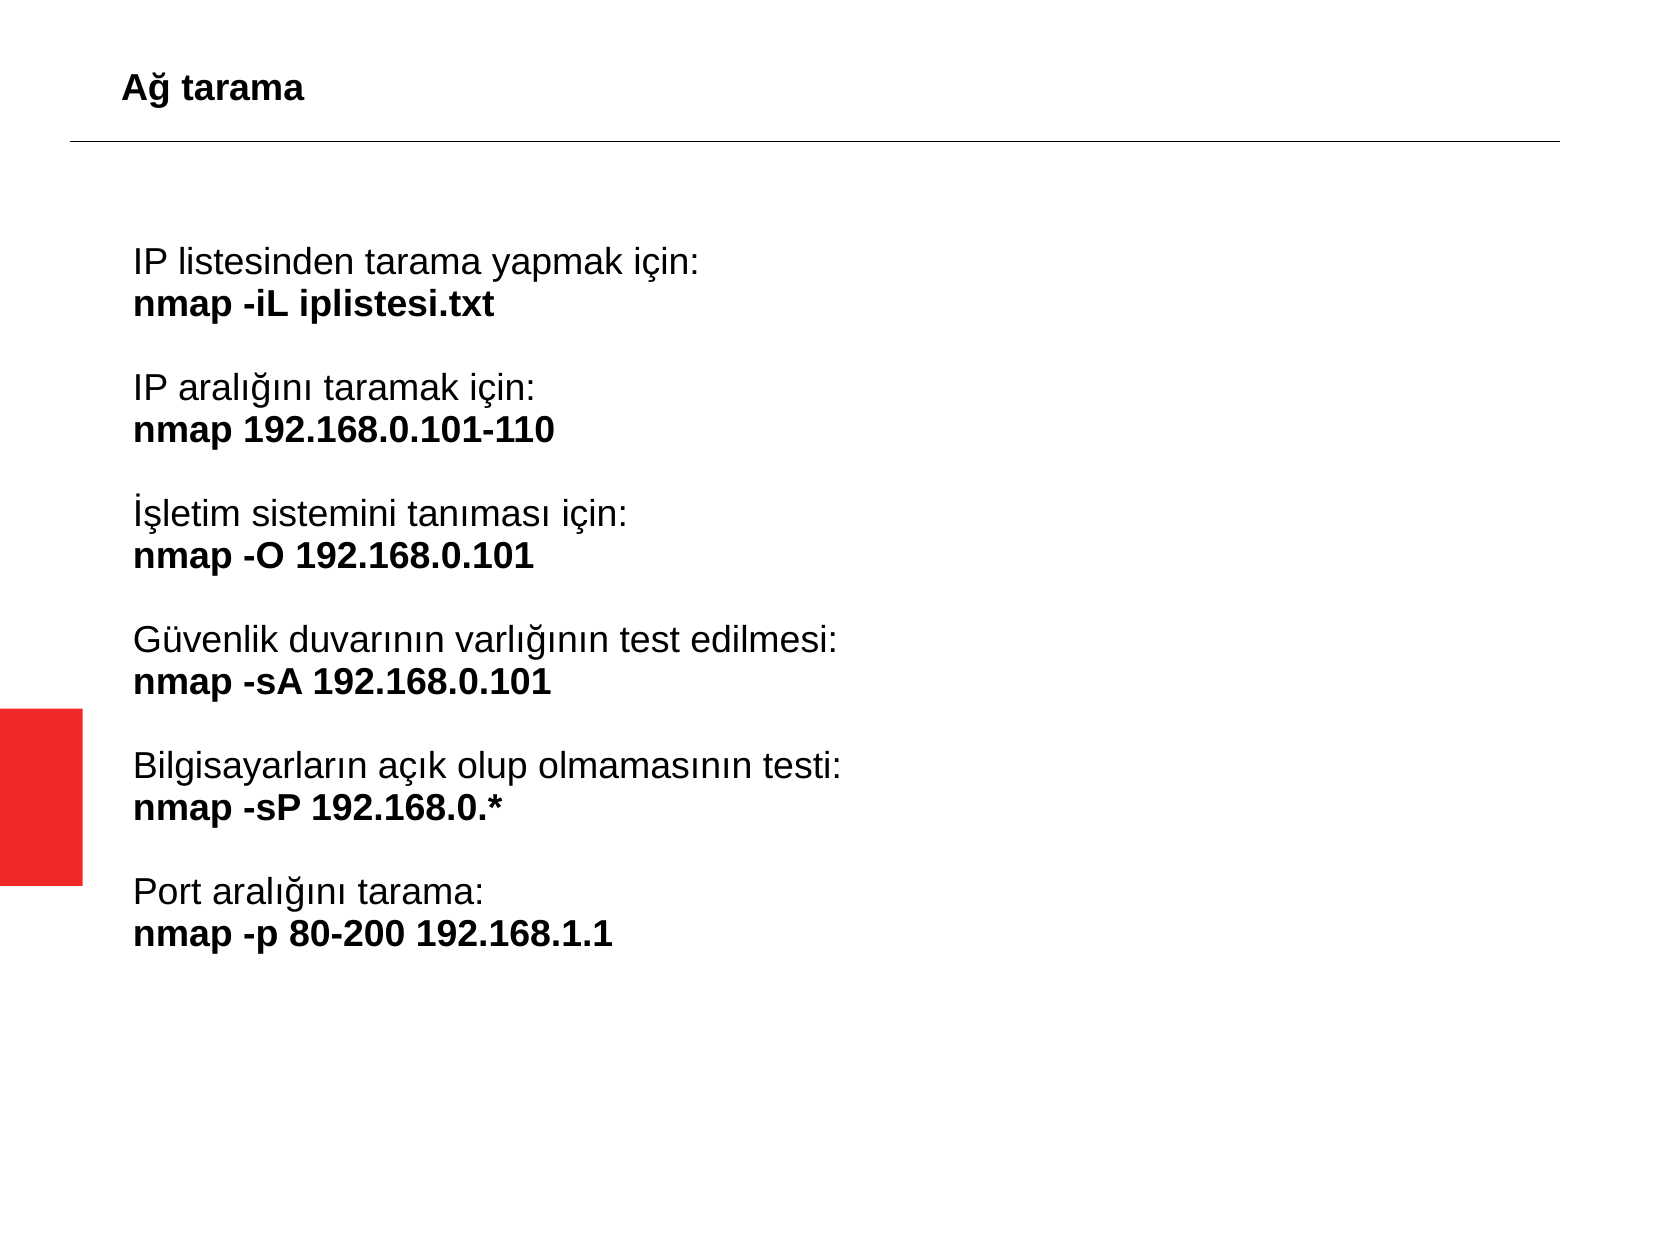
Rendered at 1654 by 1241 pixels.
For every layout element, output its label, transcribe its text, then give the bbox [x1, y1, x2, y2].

text_box Ağ tarama [106, 59, 1536, 117]
text_box IP listesinden tarama yapmak için: nmap -iL iplistesi.txt IP aralığını taramak için: nmap 192.168.0.101-110 İşletim sistemini tanıması için: nmap -O 192.168.0.101 Güvenlik duvarının varlığının test edilmesi: nmap -sA 192.168.0.101 Bilgisayarların açık olup olmamasının testi: nmap -sP 192.168.0.* Port aralığını tarama: nmap -p 80-200 192.168.1.1 [118, 233, 1544, 1004]
